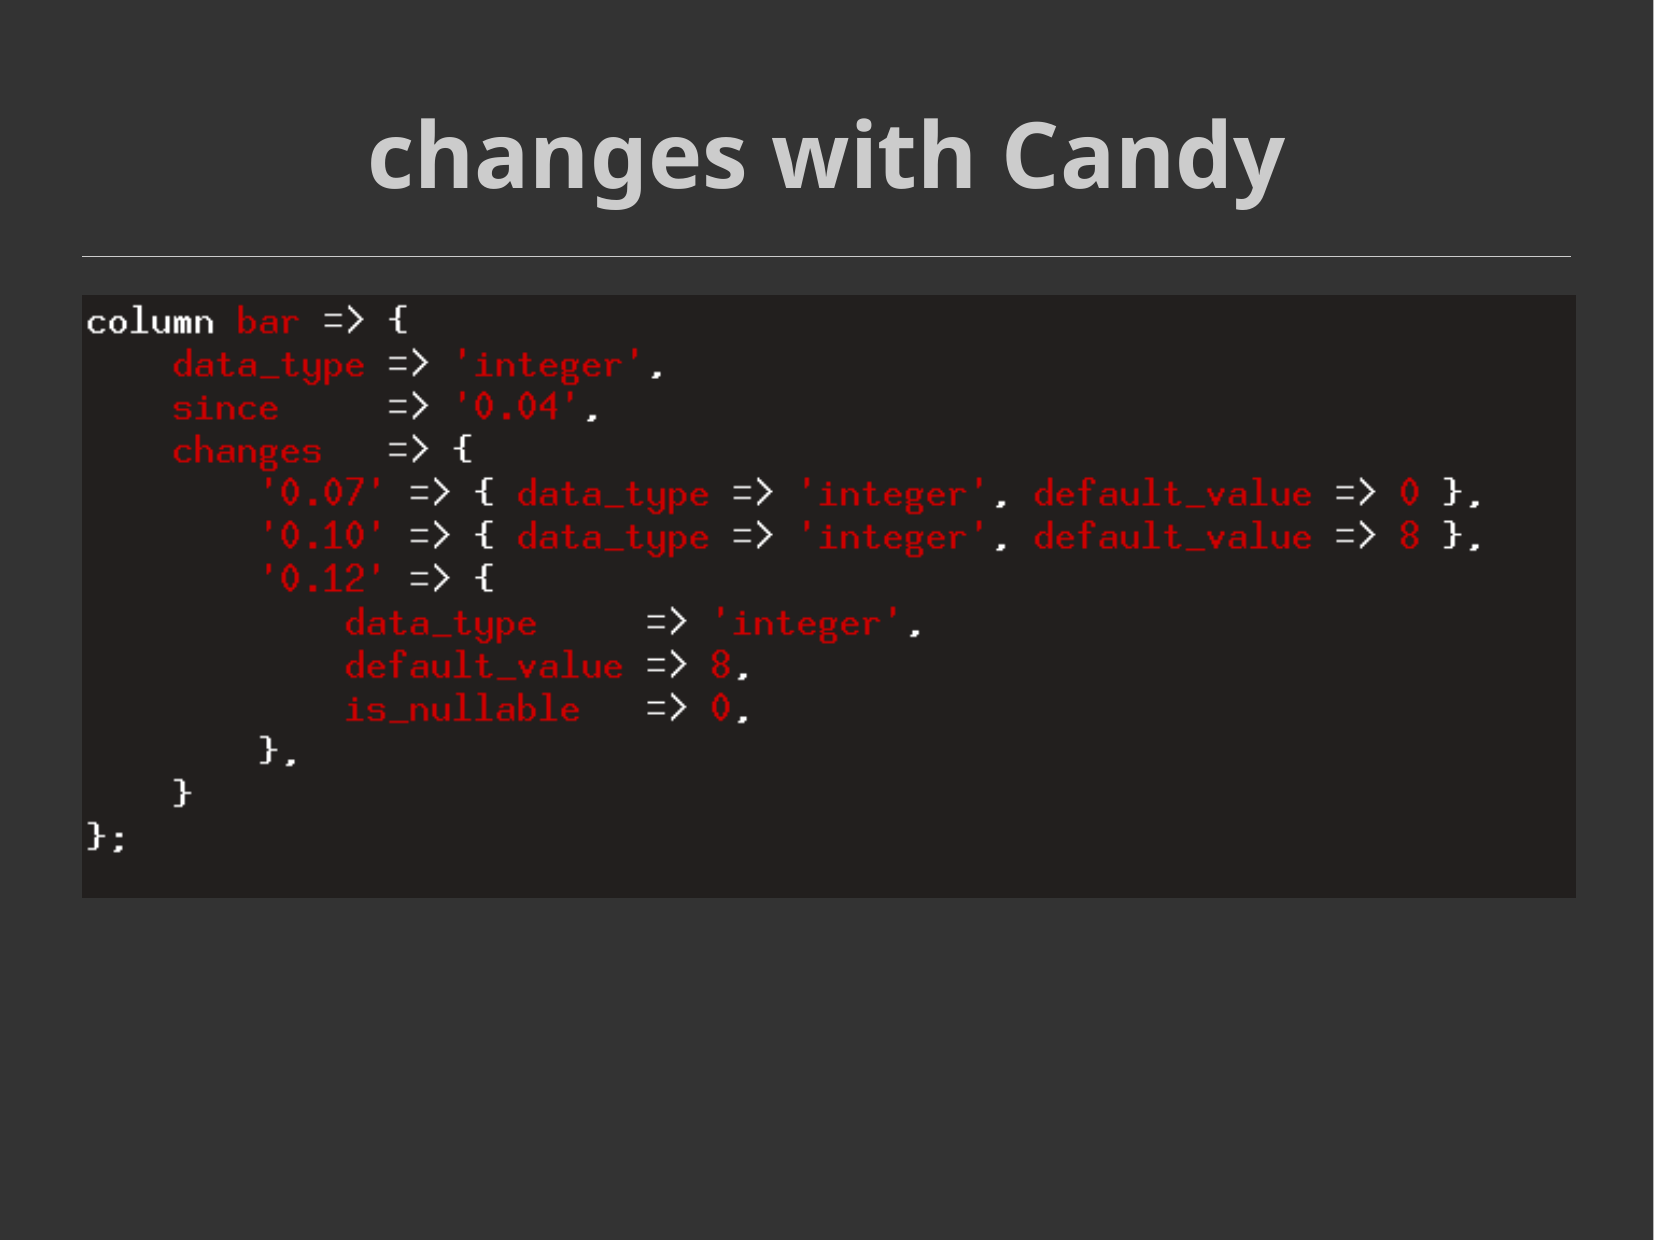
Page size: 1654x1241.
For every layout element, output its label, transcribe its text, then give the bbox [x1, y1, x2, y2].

title changes with Candy [82, 49, 1571, 257]
picture [82, 295, 1576, 898]
